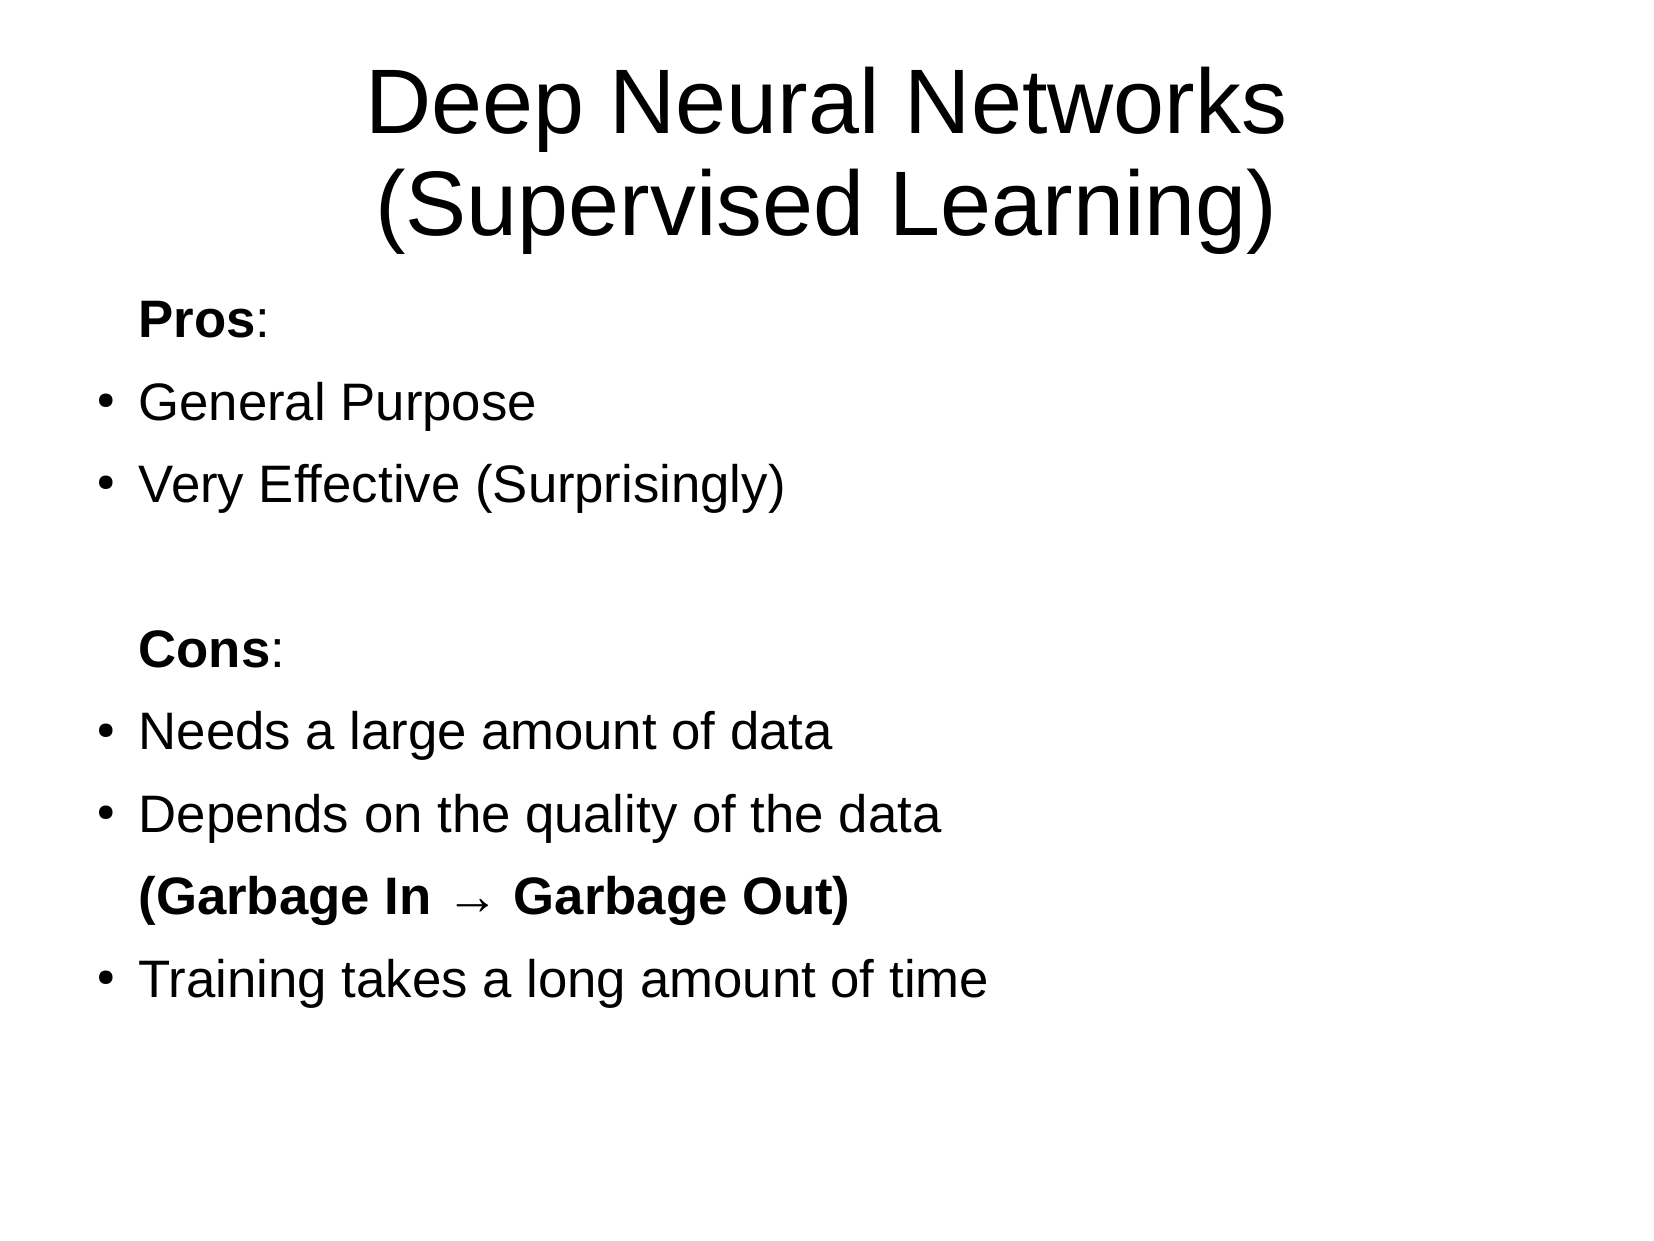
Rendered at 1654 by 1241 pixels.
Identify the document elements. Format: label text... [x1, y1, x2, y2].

title Deep Neural Networks (Supervised Learning) [82, 49, 1571, 257]
list Pros: General Purpose Very Effective (Surprisingly) Cons: Needs a large amount of data Depends on the quality of the data (Garbage In → Garbage Out) Training takes a long amount of time [82, 290, 1571, 1010]
